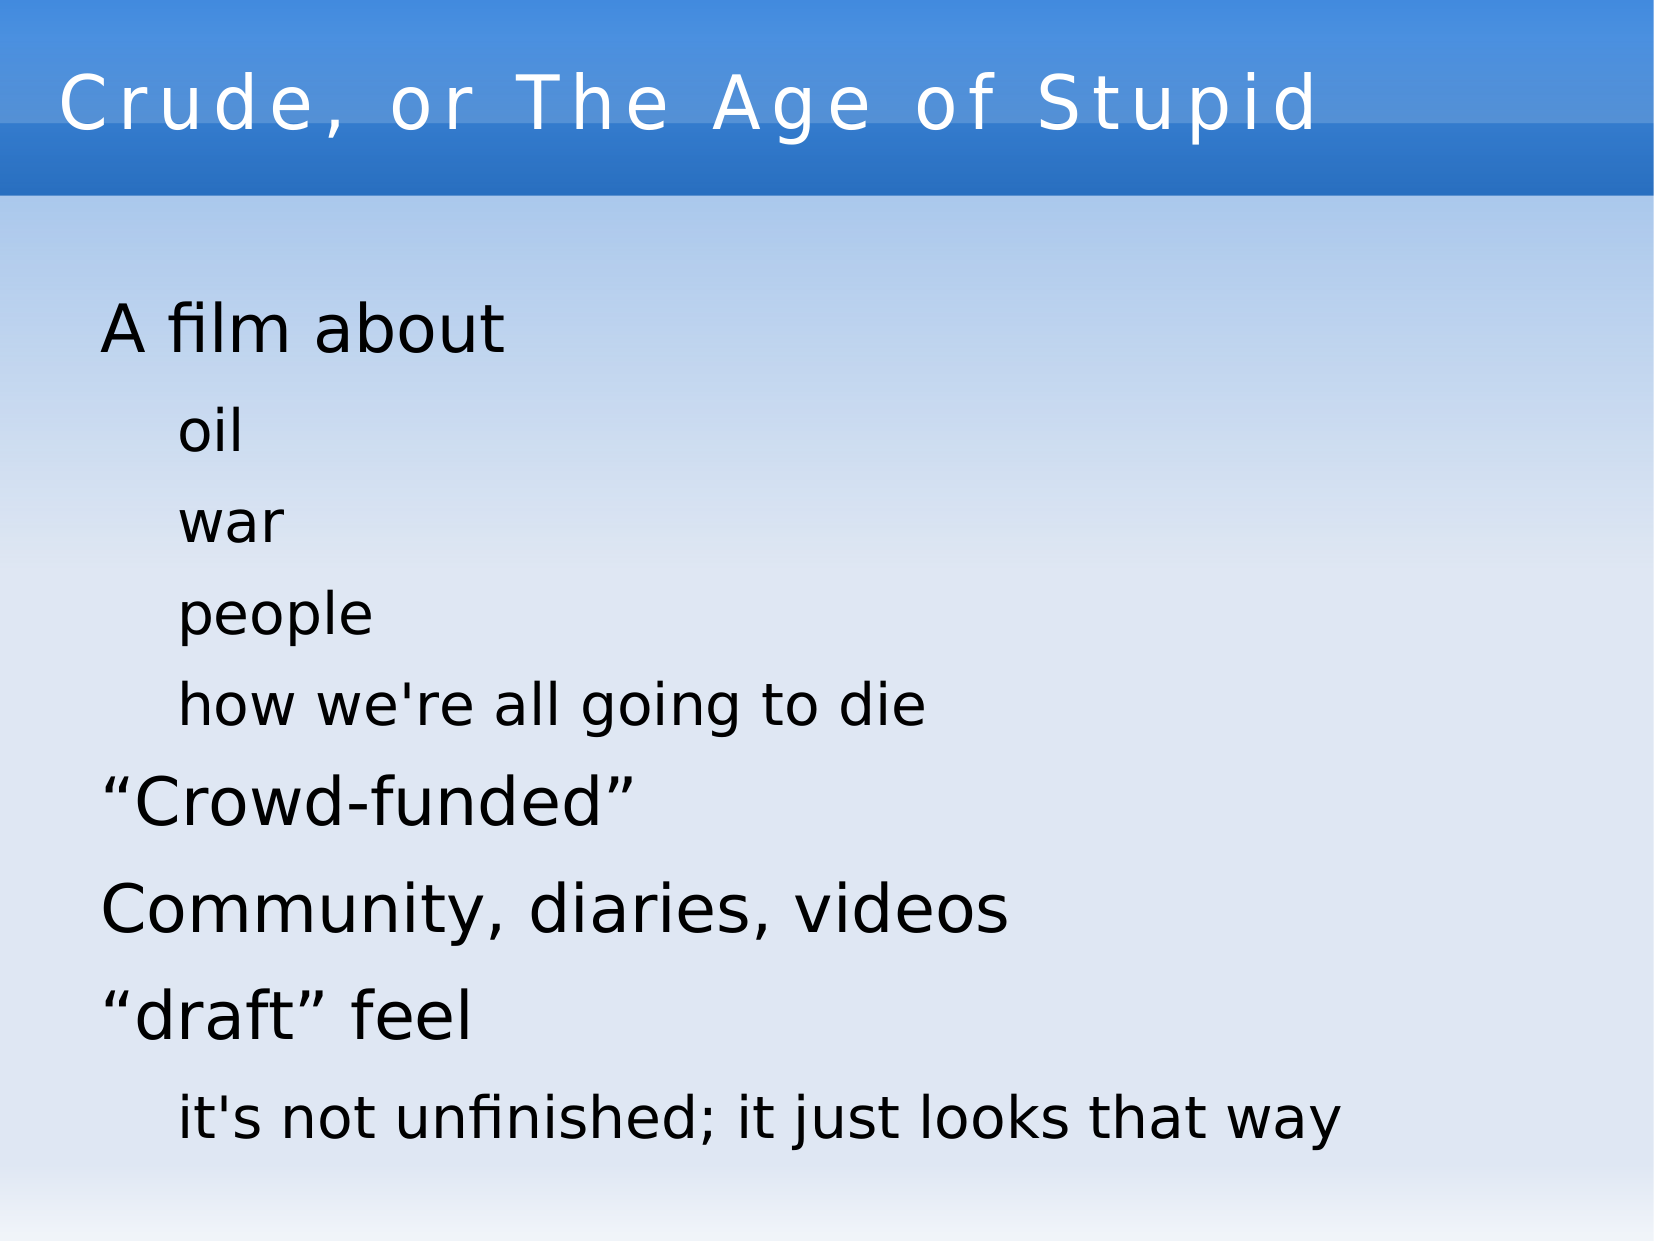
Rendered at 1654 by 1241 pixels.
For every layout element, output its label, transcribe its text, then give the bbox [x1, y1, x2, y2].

picture [0, 0, 1654, 1241]
list A film about oil war people how we're all going to die “Crowd-funded” Community, diaries, videos “draft” feel it's not unfinished; it just looks that way [82, 290, 1571, 1153]
title Crude, or The Age of Stupid [59, 36, 1447, 171]
